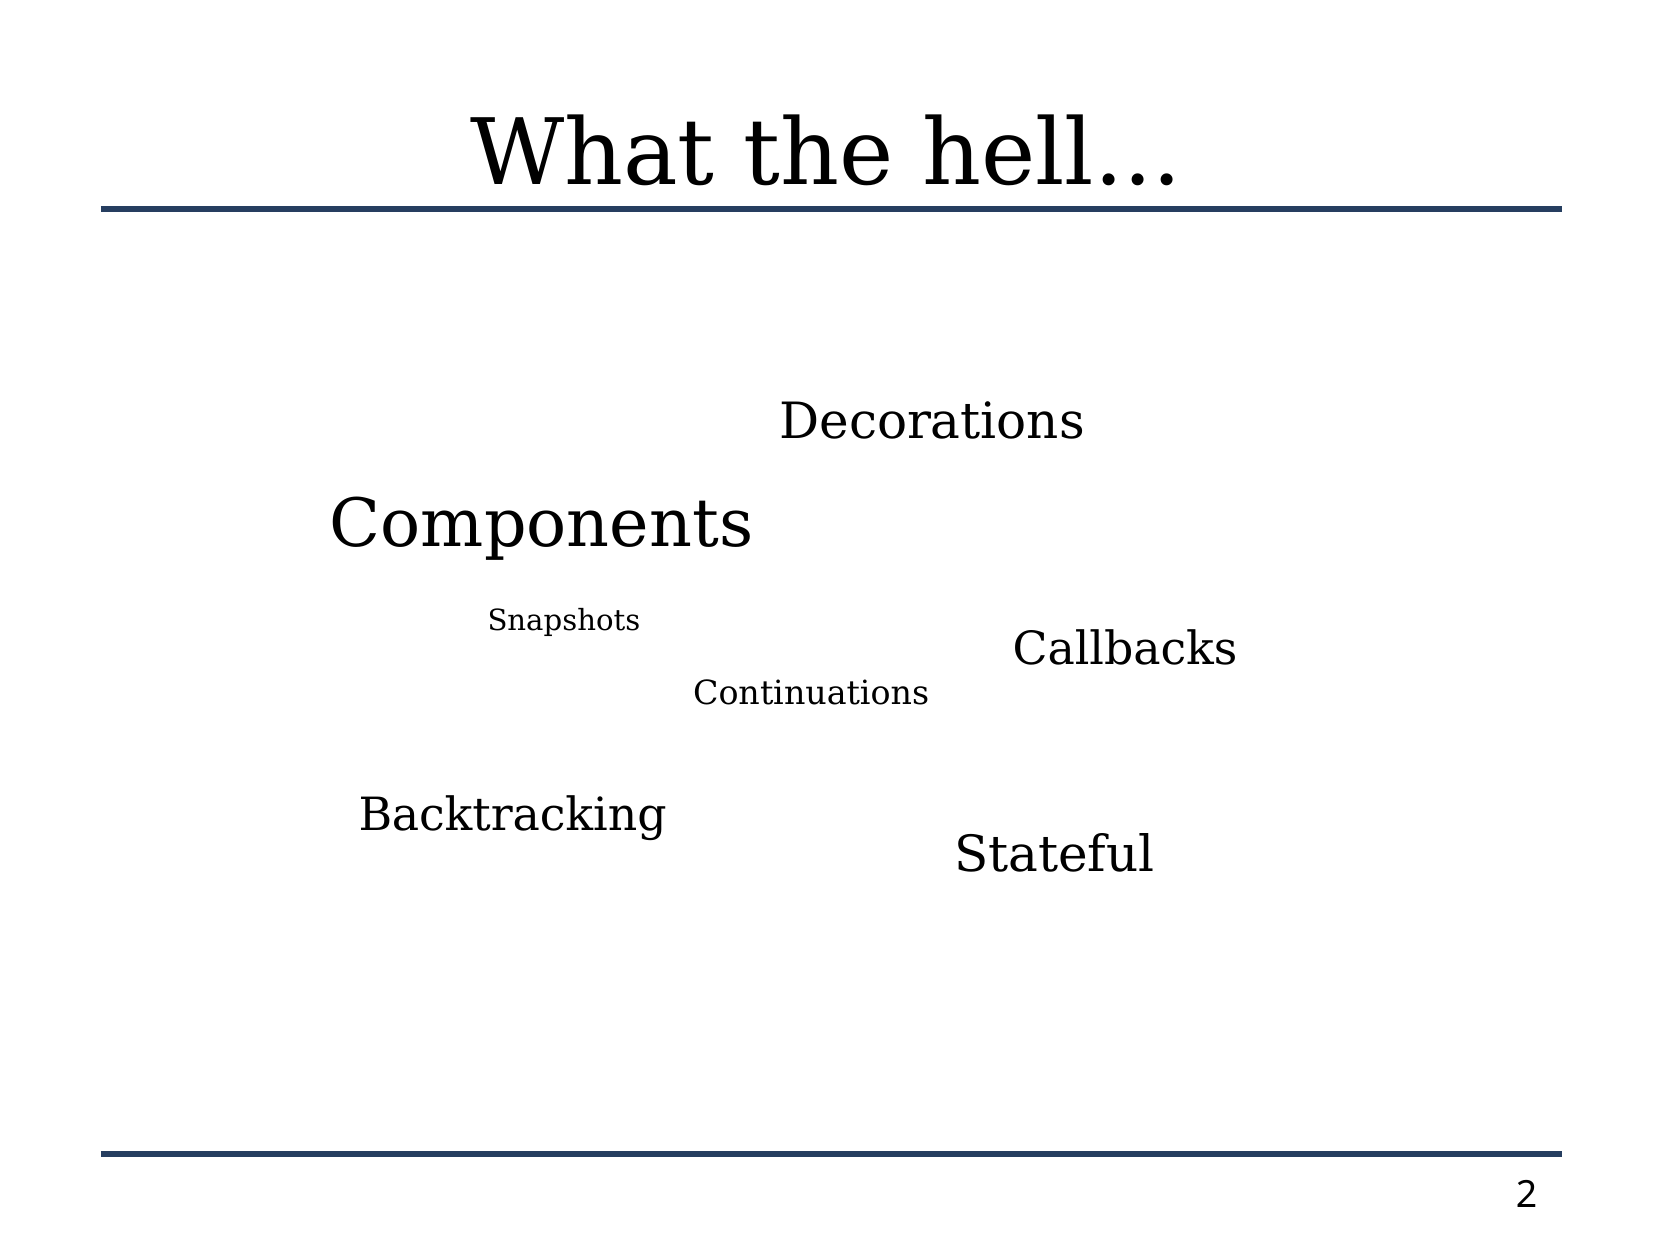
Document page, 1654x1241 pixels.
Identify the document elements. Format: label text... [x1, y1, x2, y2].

text_box Components [329, 484, 754, 563]
text_box Continuations [693, 673, 930, 713]
text_box Callbacks [1012, 621, 1238, 676]
text_box Stateful [954, 825, 1155, 884]
text_box Snapshots [487, 603, 641, 638]
title What the hell... [82, 49, 1571, 257]
text_box Decorations [779, 391, 1085, 451]
text_box Backtracking [358, 787, 668, 841]
